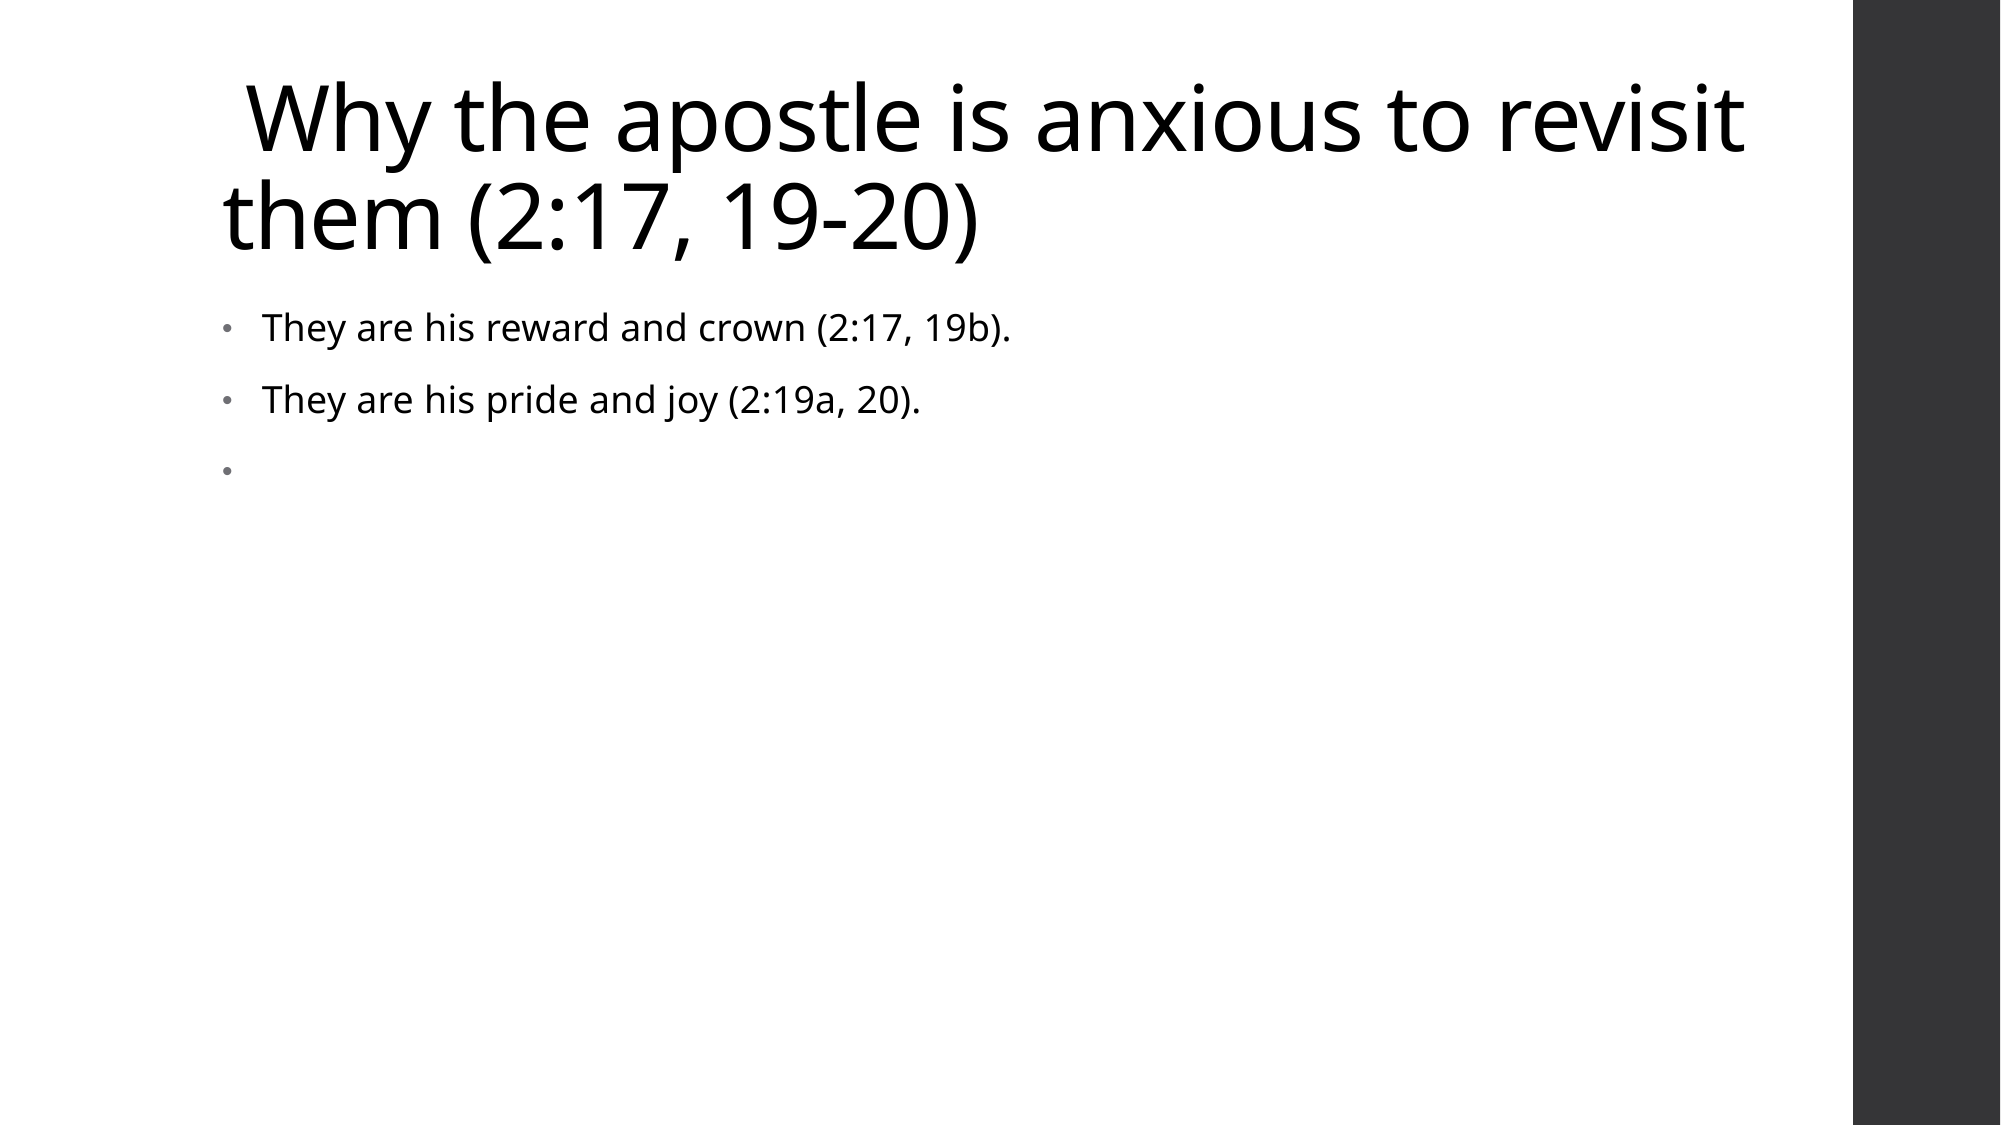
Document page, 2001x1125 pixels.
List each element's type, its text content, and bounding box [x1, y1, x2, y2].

title Why the apostle is anxious to revisit them (2:17, 19-20) [206, 60, 1797, 278]
list They are his reward and crown (2:17, 19b). They are his pride and joy (2:19a, 20). [206, 299, 1617, 1014]
